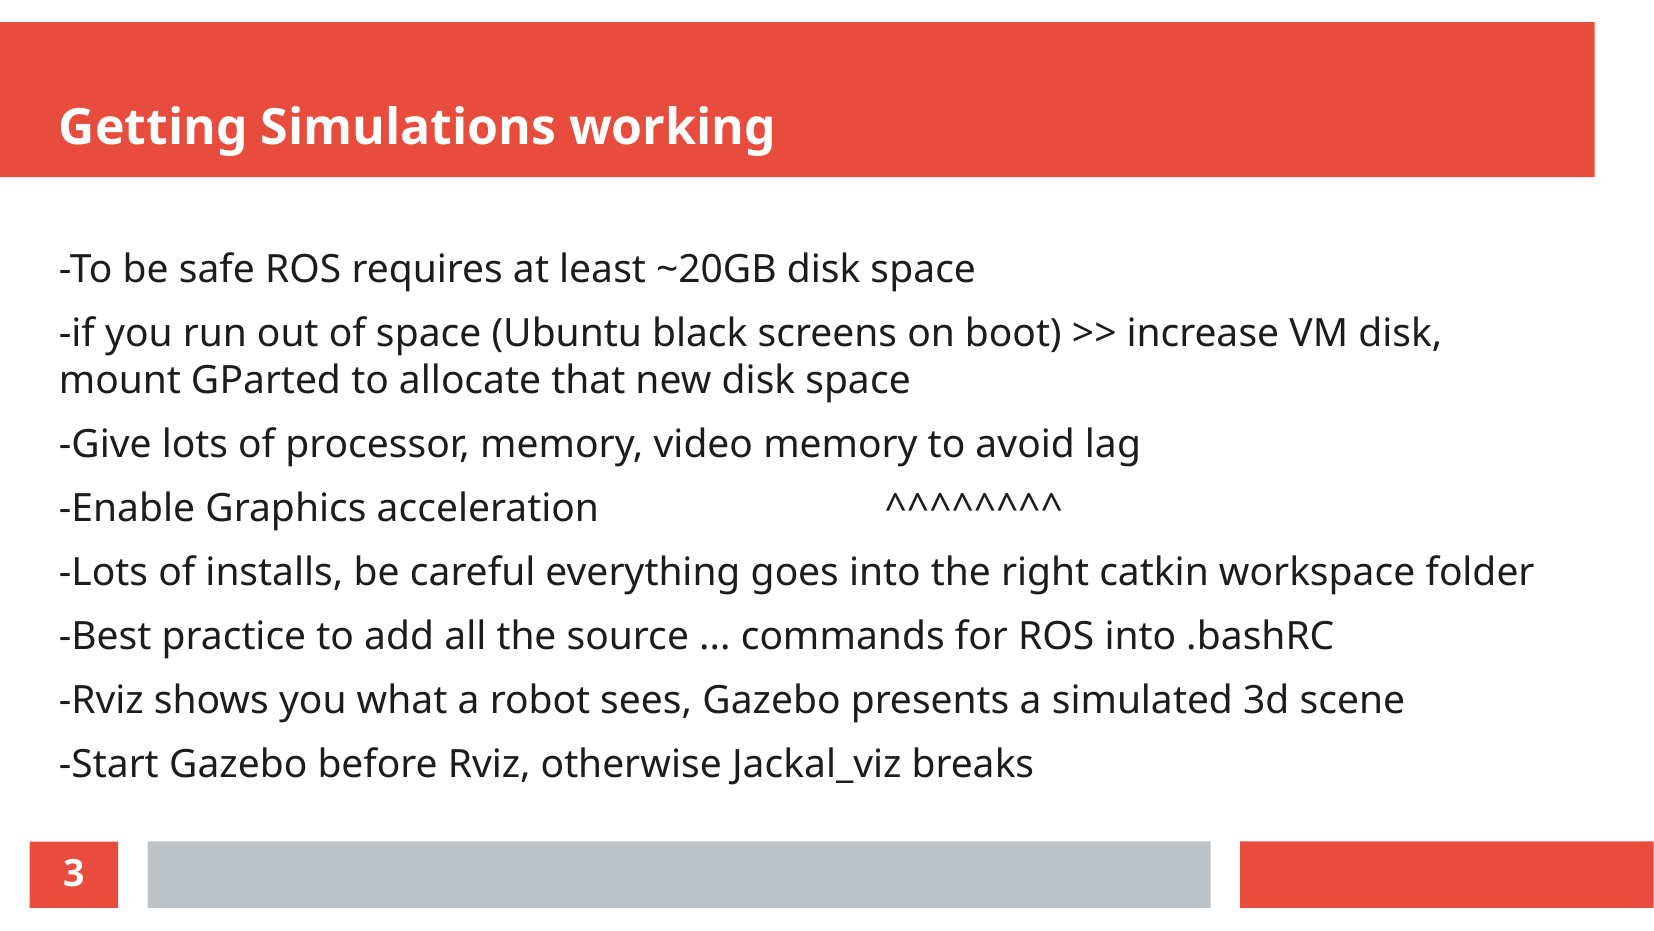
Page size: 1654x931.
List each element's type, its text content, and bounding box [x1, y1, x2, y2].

text_box [29, 841, 119, 908]
title Getting Simulations working [59, 44, 1595, 156]
list -To be safe ROS requires at least ~20GB disk space -if you run out of space (Ubuntu black screens on boot) >> increase VM disk, mount GParted to allocate that new disk space -Give lots of processor, memory, video memory to avoid lag -Enable Graphics acceleration ^^^^^^^^ -Lots of installs, be careful everything goes into the right catkin workspace folder -Best practice to add all the source ... commands for ROS into .bashRC -Rviz shows you what a robot sees, Gazebo presents a simulated 3d scene -Start Gazebo before Rviz, otherwise Jackal_viz breaks [59, 243, 1565, 820]
